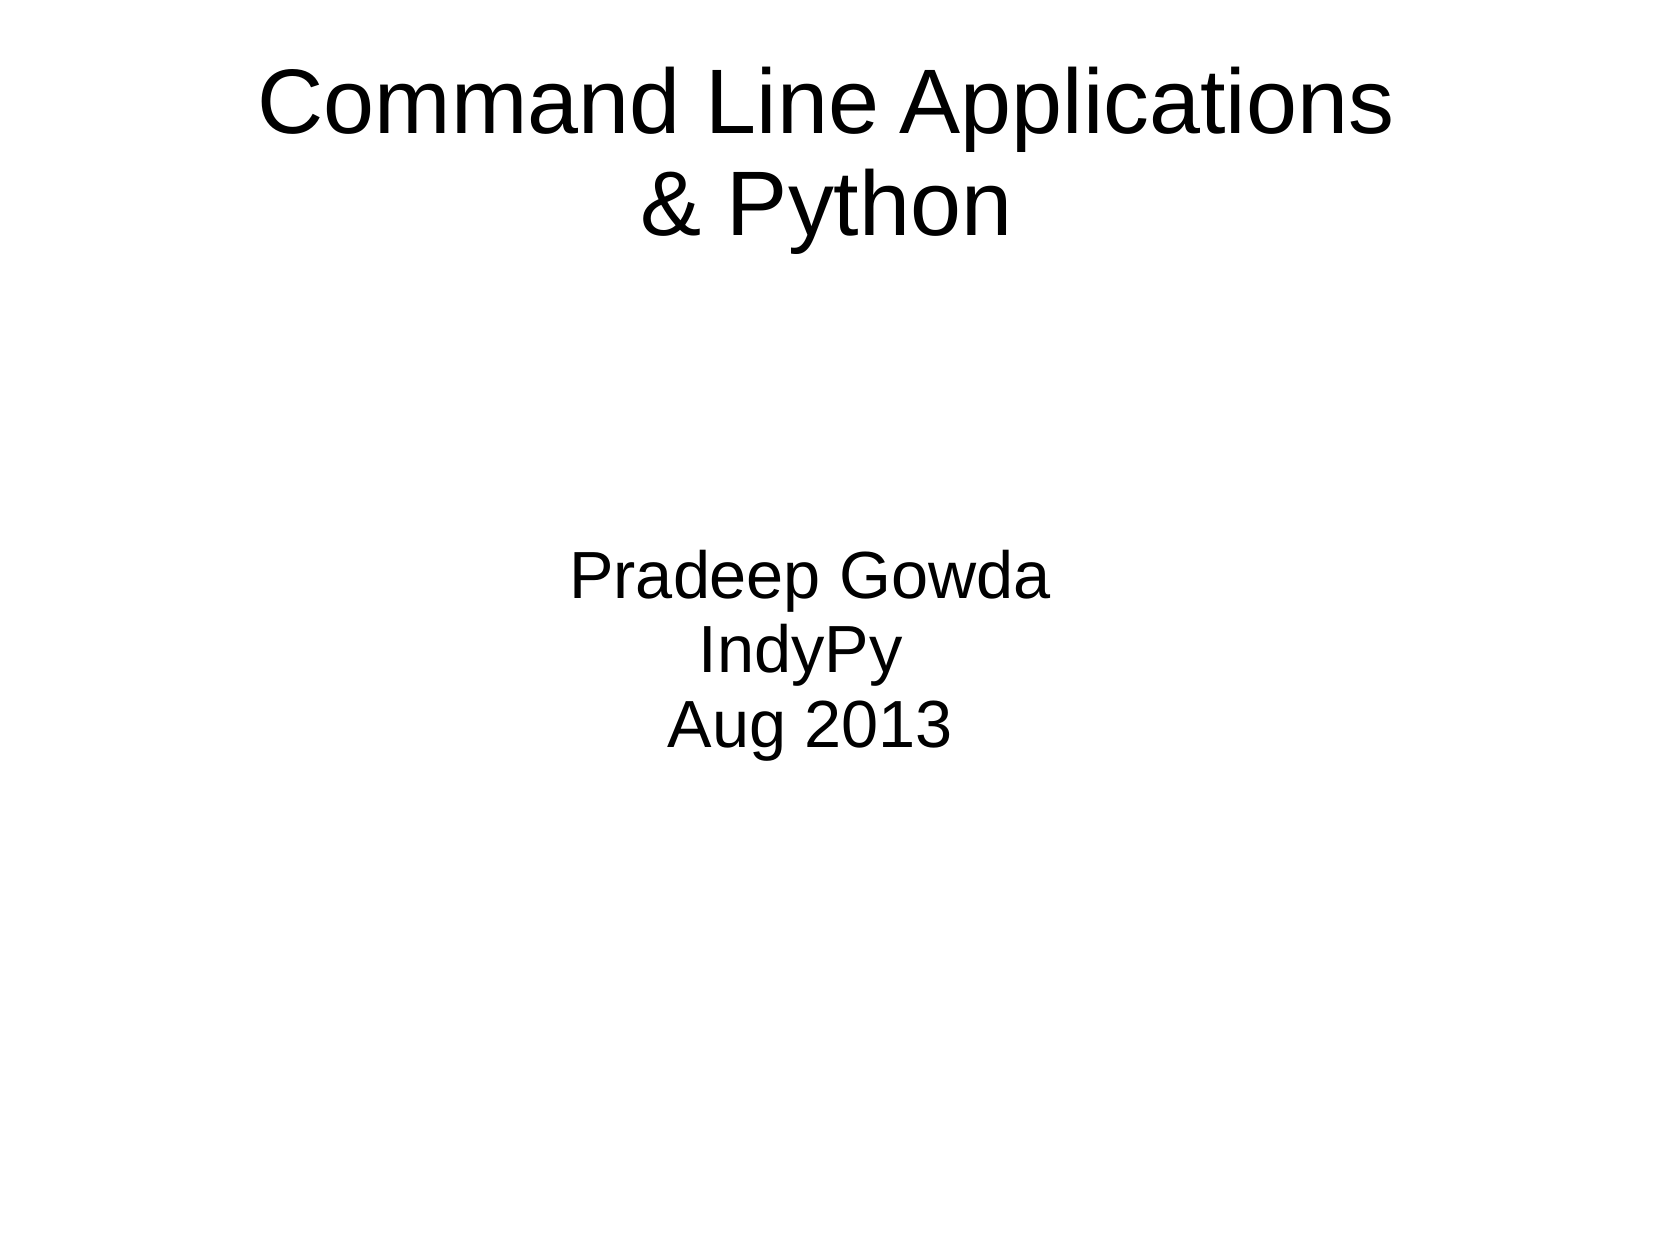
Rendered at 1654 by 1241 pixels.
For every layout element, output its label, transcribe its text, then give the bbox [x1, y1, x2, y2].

title Command Line Applications & Python [82, 49, 1571, 257]
subtitle Pradeep Gowda IndyPy Aug 2013 [82, 290, 1538, 1010]
